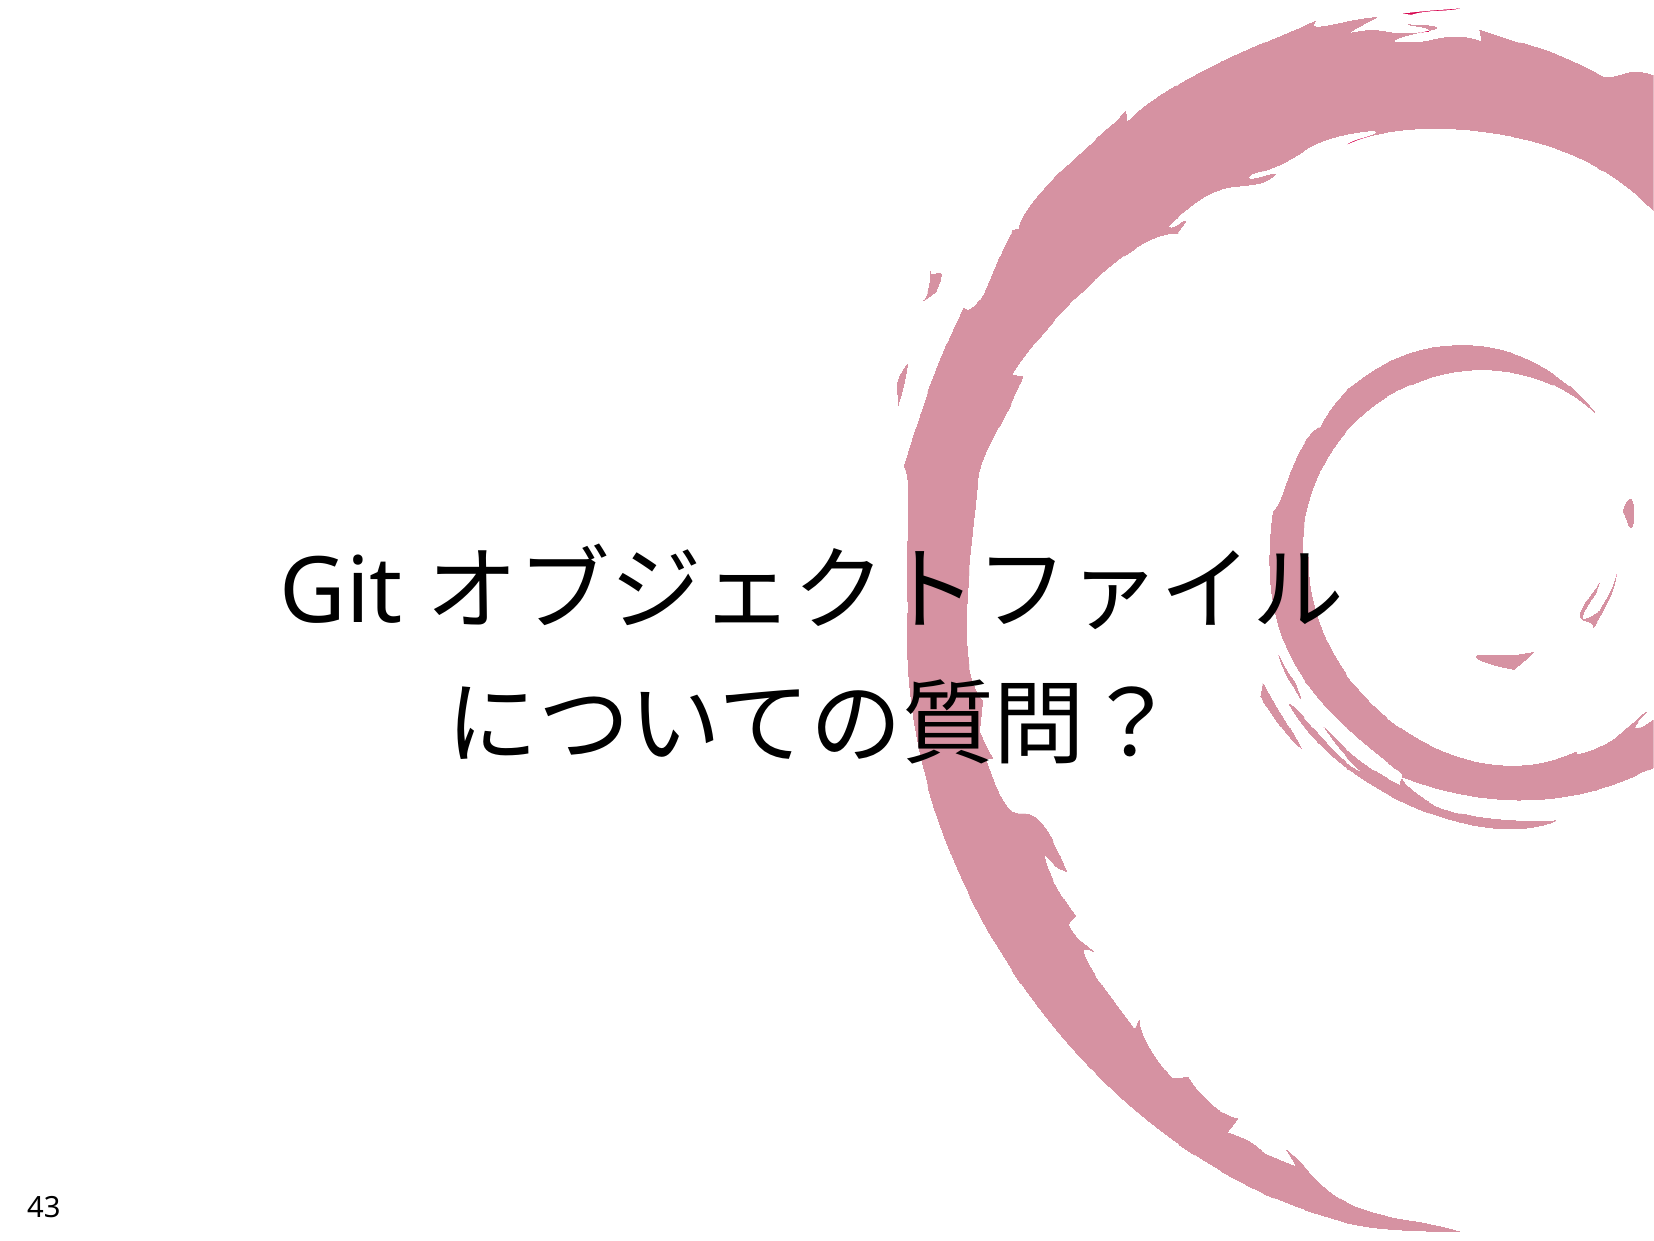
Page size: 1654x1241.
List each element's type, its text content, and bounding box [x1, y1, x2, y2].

picture [886, 0, 1654, 1241]
title Git オブジェクトファイル についての質問？ [29, 531, 1595, 768]
